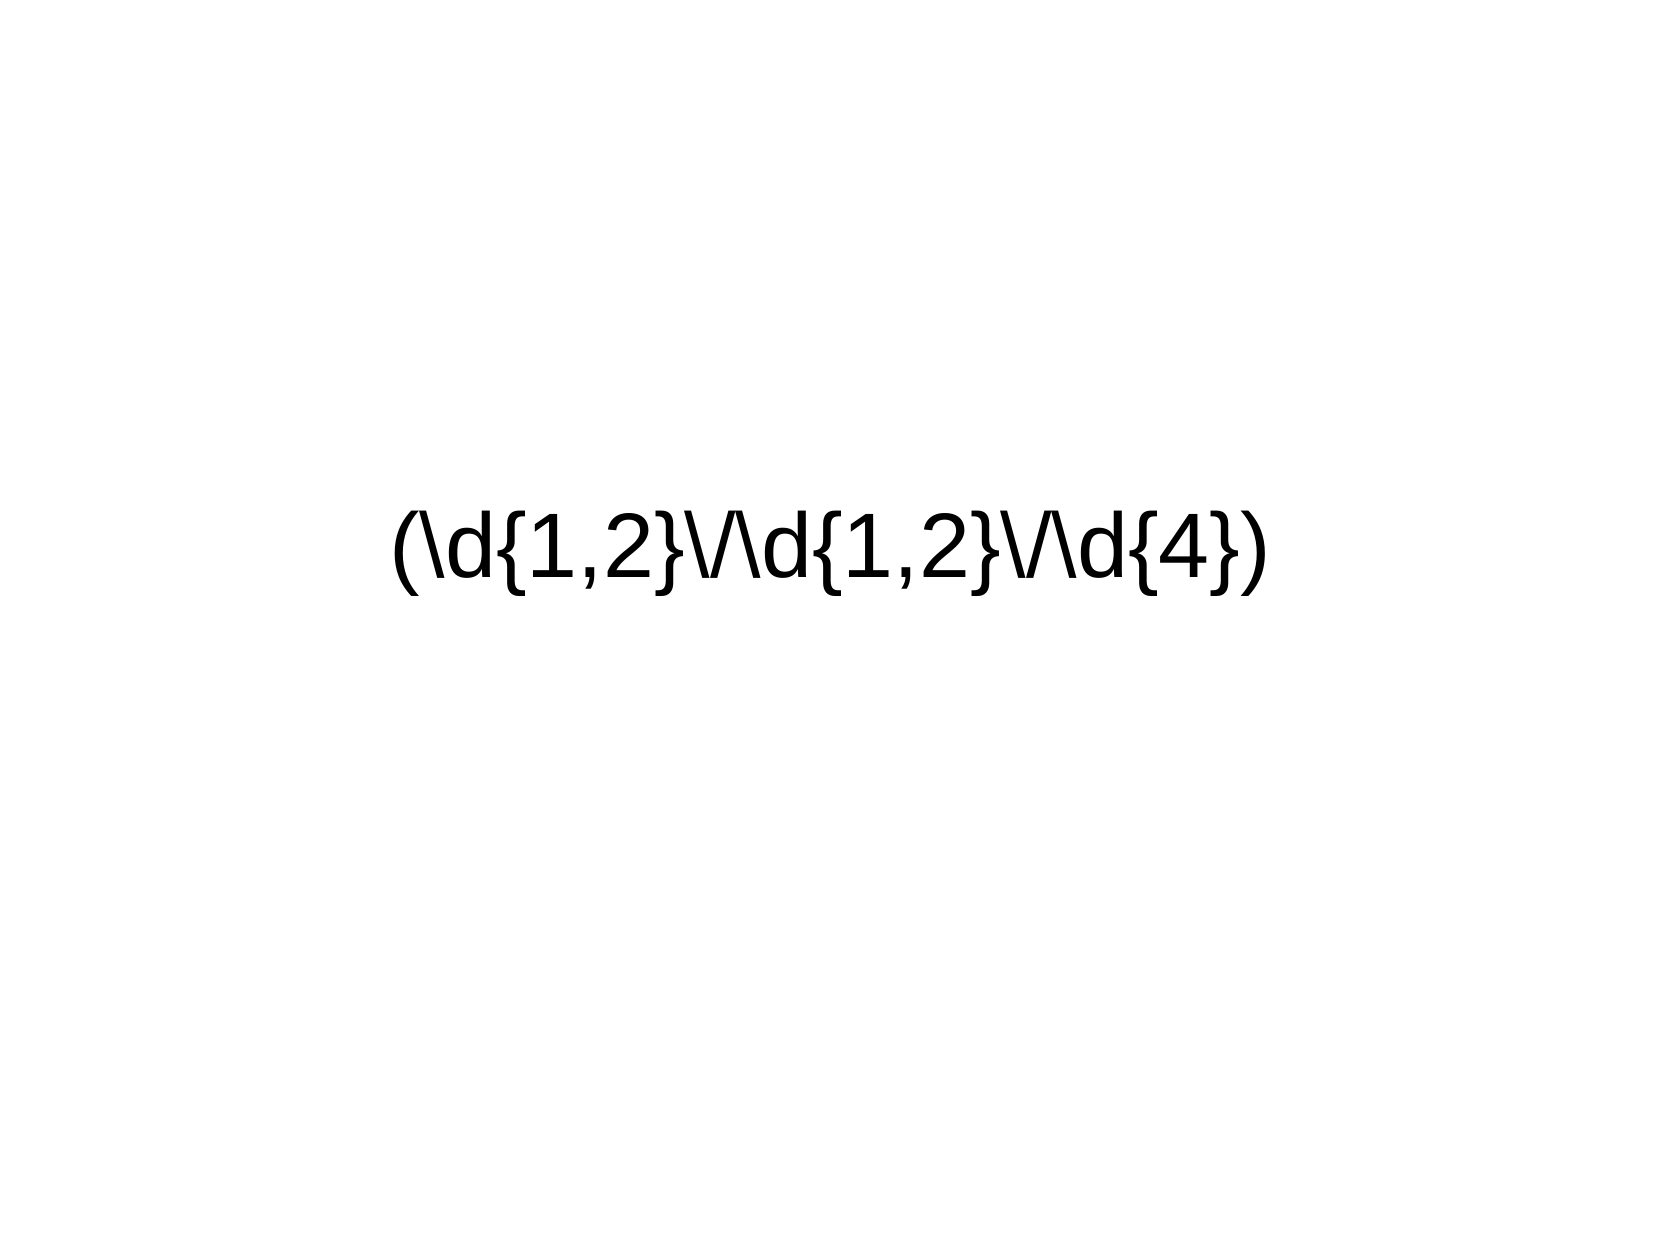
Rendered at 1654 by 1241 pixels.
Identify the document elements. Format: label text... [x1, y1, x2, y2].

title (\d{1,2}\/\d{1,2}\/\d{4}) [86, 450, 1576, 643]
